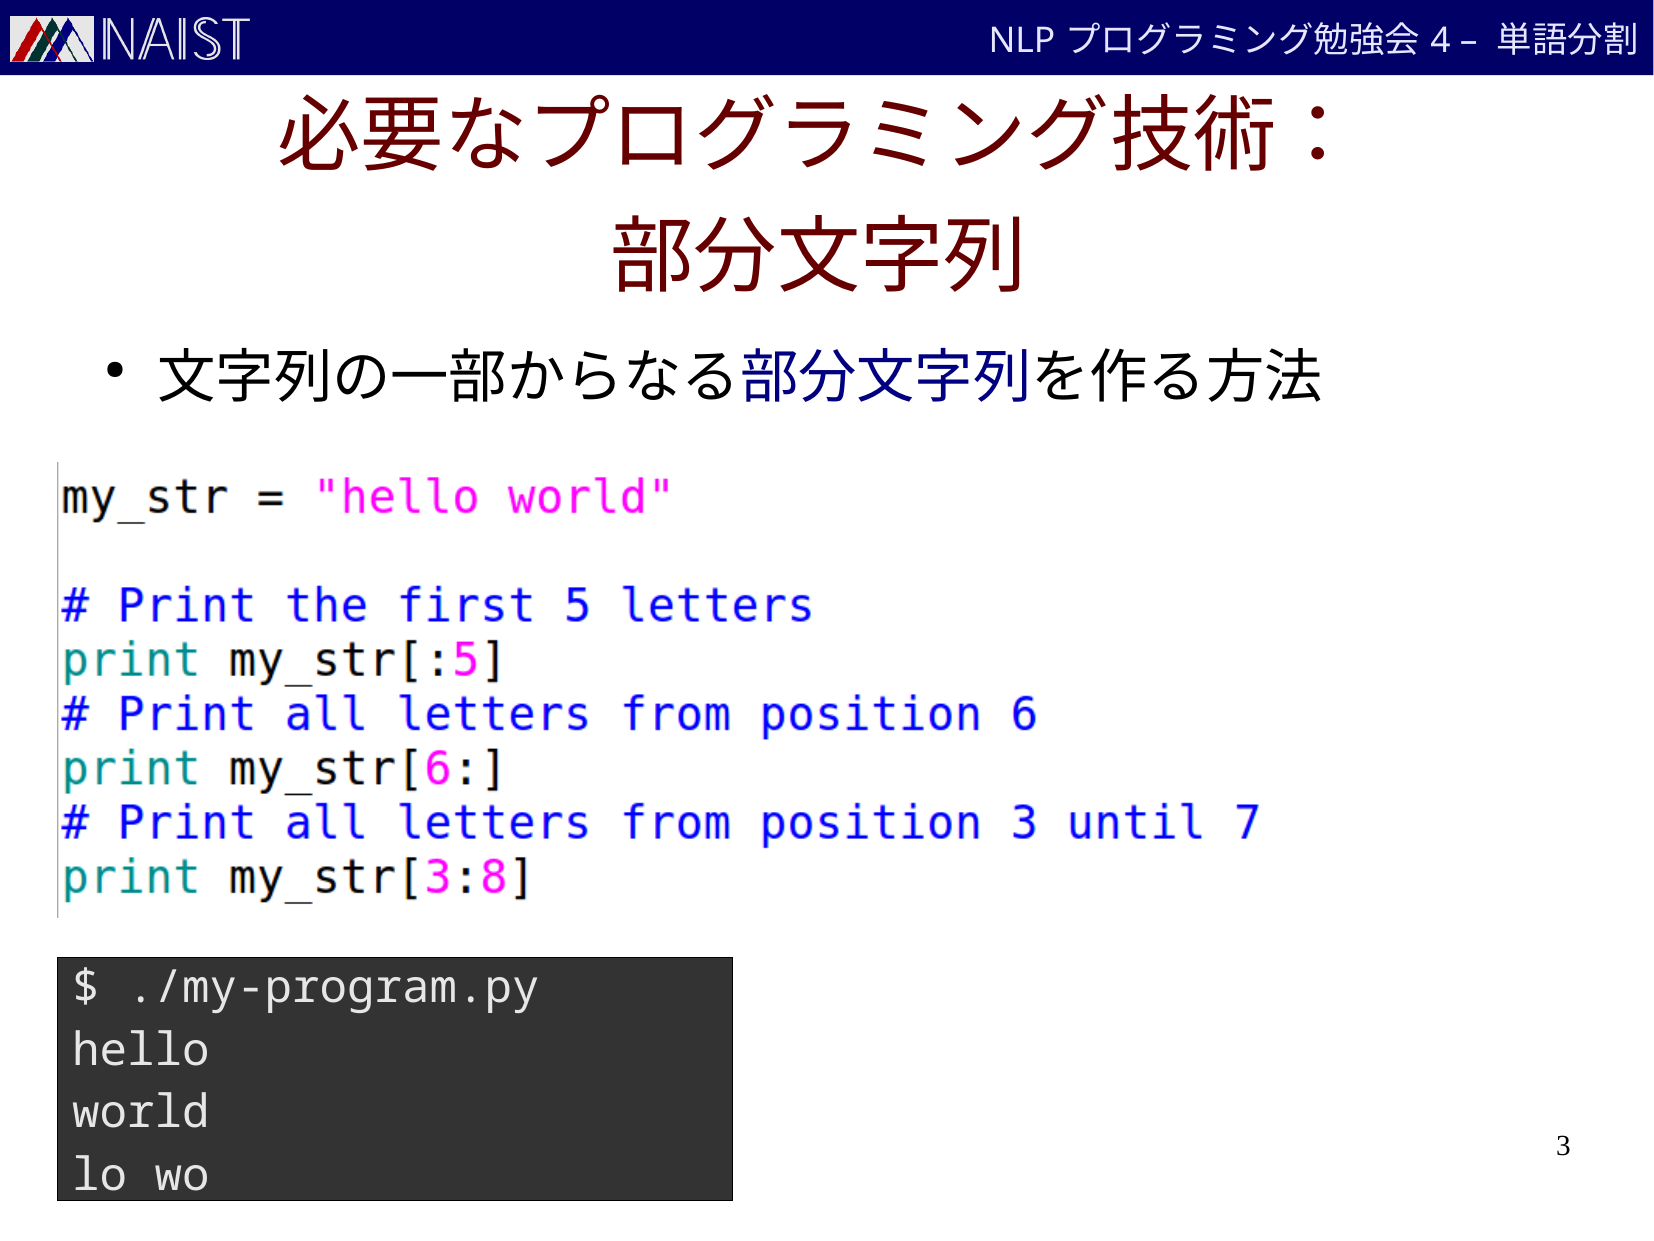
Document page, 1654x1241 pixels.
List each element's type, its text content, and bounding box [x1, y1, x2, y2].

picture [102, 17, 251, 60]
text_box $ ./my-program.py hello world lo wo [57, 957, 733, 1201]
picture [57, 462, 1276, 918]
picture [10, 16, 94, 62]
list 文字列の一部からなる部分文字列を作る方法 [86, 329, 1576, 405]
title 必要なプログラミング技術： 部分文字列 [75, 92, 1564, 285]
